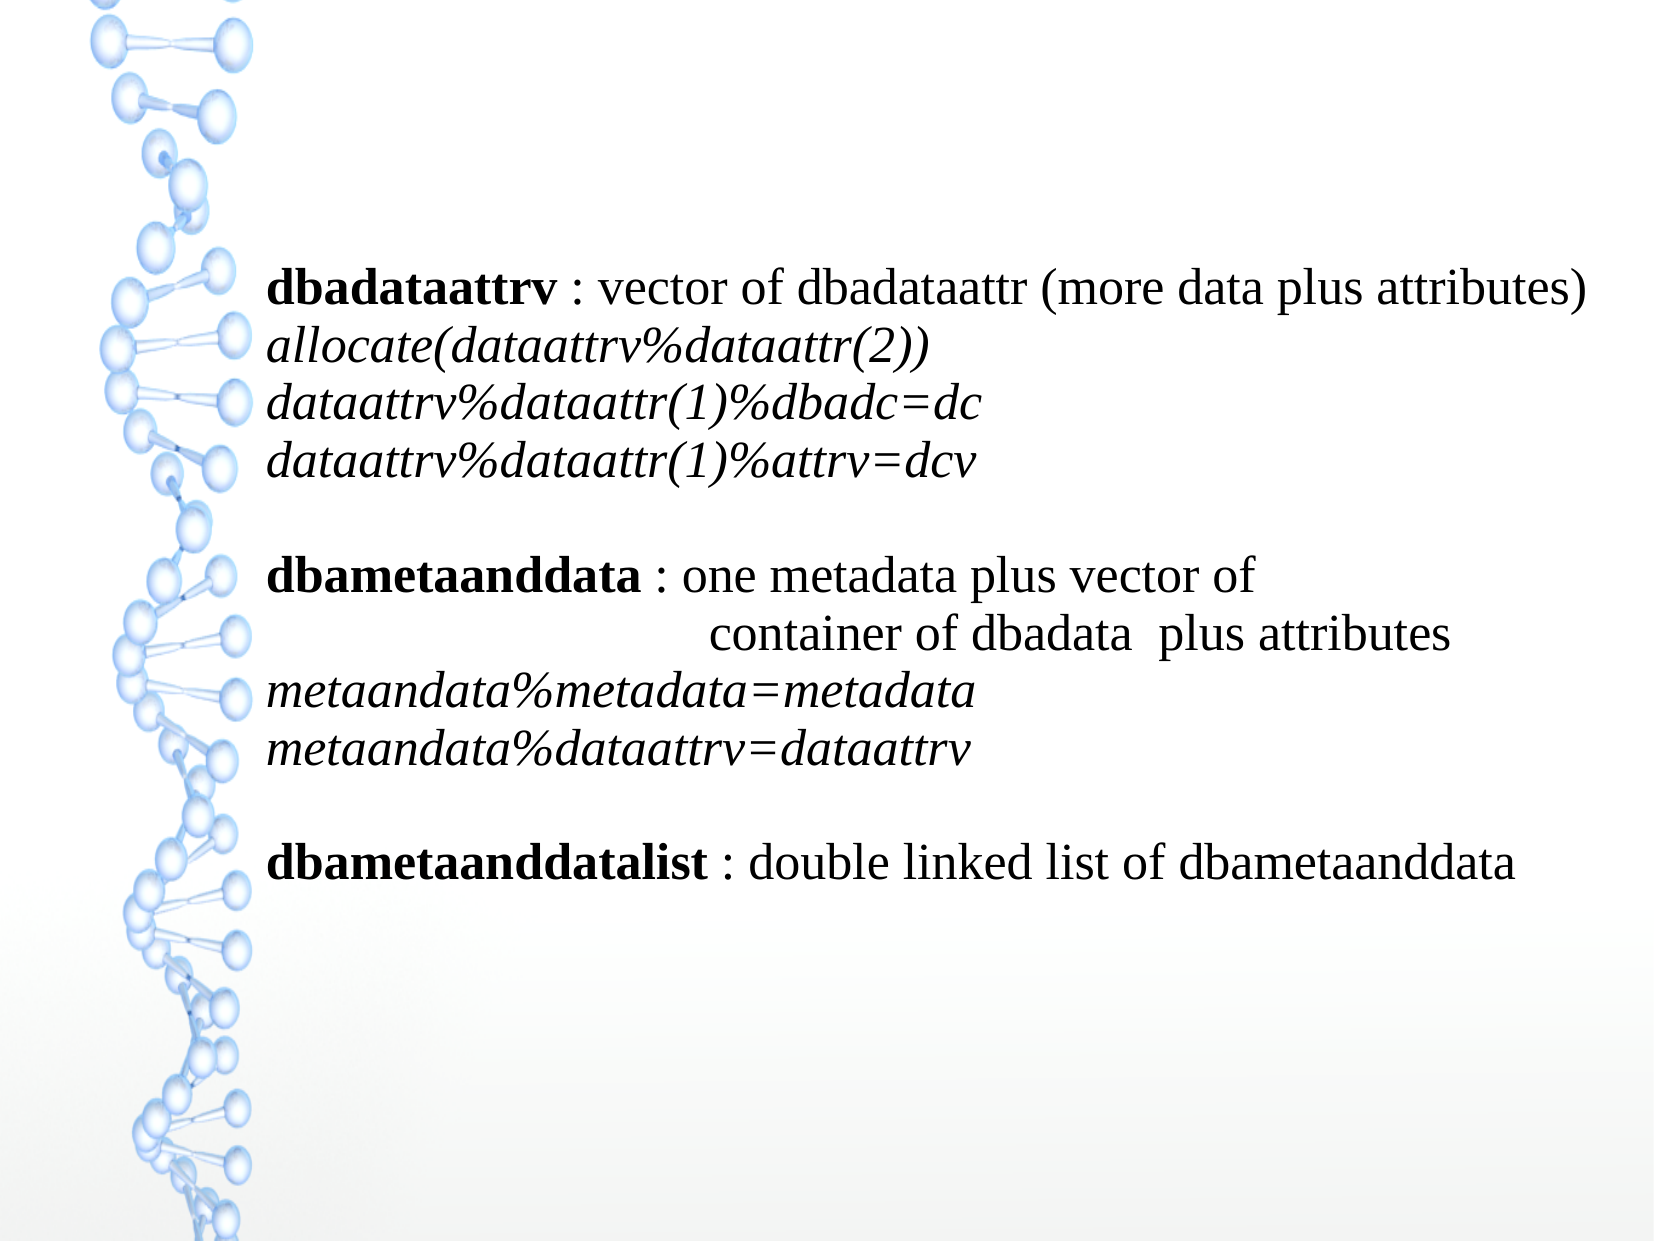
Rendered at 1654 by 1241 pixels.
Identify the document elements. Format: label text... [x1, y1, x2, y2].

picture [0, 0, 1654, 1241]
subtitle dbadataattrv : vector of dbadataattr (more data plus attributes) allocate(dataattrv%dataattr(2)) dataattrv%dataattr(1)%dbadc=dc dataattrv%dataattr(1)%attrv=dcv dbametaanddata : one metadata plus vector of container of dbadata plus attributes metaandata%metadata=metadata metaandata%dataattrv=dataattrv dbametaanddatalist : double linked list of dbametaanddata [265, 128, 1595, 1079]
